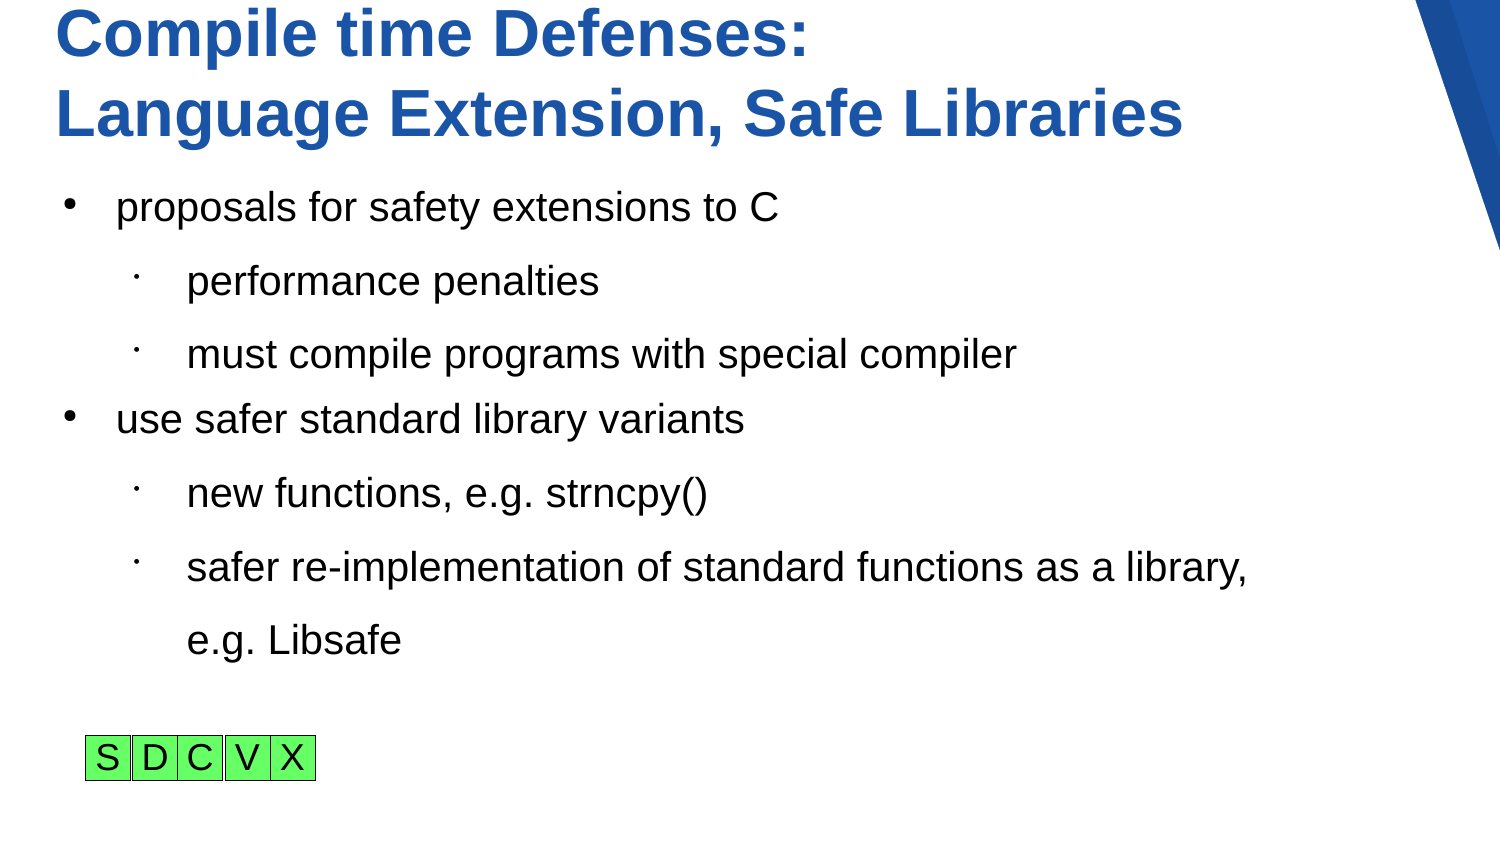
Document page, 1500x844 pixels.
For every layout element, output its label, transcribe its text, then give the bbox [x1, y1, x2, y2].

text_box C [177, 735, 223, 781]
list proposals for safety extensions to C performance penalties must compile programs with special compiler use safer standard library variants new functions, e.g. strncpy() safer re-implementation of standard functions as a library, e.g. Libsafe [30, 165, 1486, 710]
text_box V [225, 735, 270, 781]
text_box X [270, 735, 316, 781]
text_box D [132, 735, 177, 781]
title Compile time Defenses: Language Extension, Safe Libraries [40, 97, 1306, 166]
text_box S [85, 735, 131, 781]
